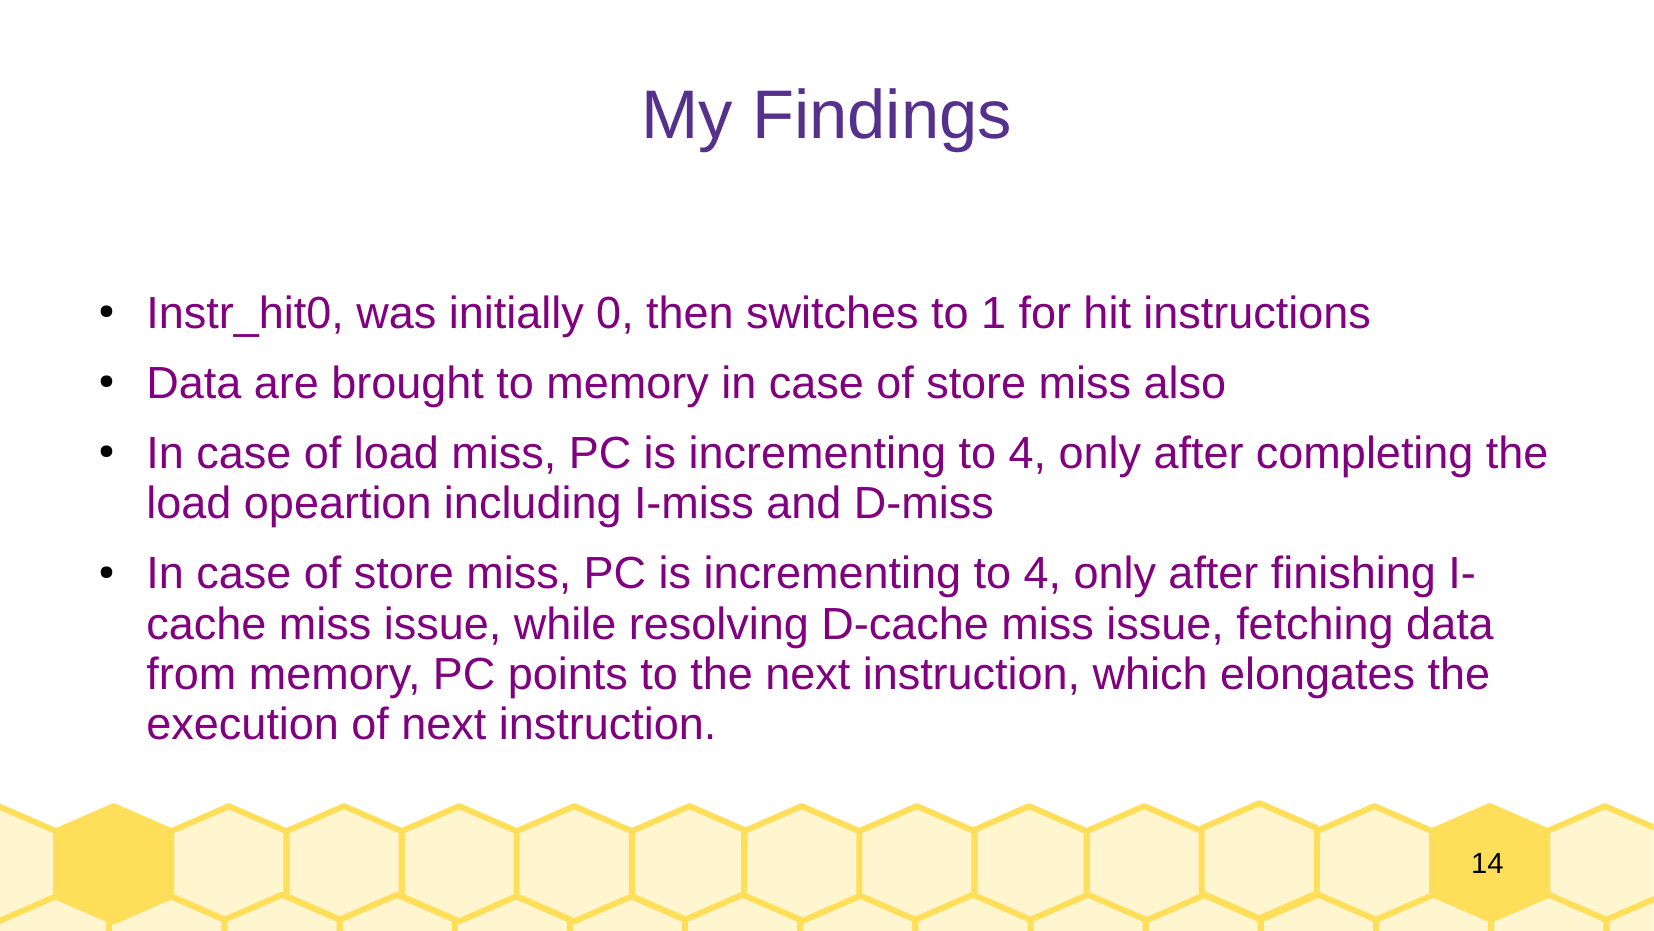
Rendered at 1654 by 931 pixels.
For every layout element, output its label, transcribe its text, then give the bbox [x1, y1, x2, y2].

list Instr_hit0, was initially 0, then switches to 1 for hit instructions Data are brought to memory in case of store miss also In case of load miss, PC is incrementing to 4, only after completing the load opeartion including I-miss and D-miss In case of store miss, PC is incrementing to 4, only after finishing I-cache miss issue, while resolving D-cache miss issue, fetching data from memory, PC points to the next instruction, which elongates the execution of next instruction. [82, 217, 1571, 758]
title My Findings [82, 37, 1571, 193]
